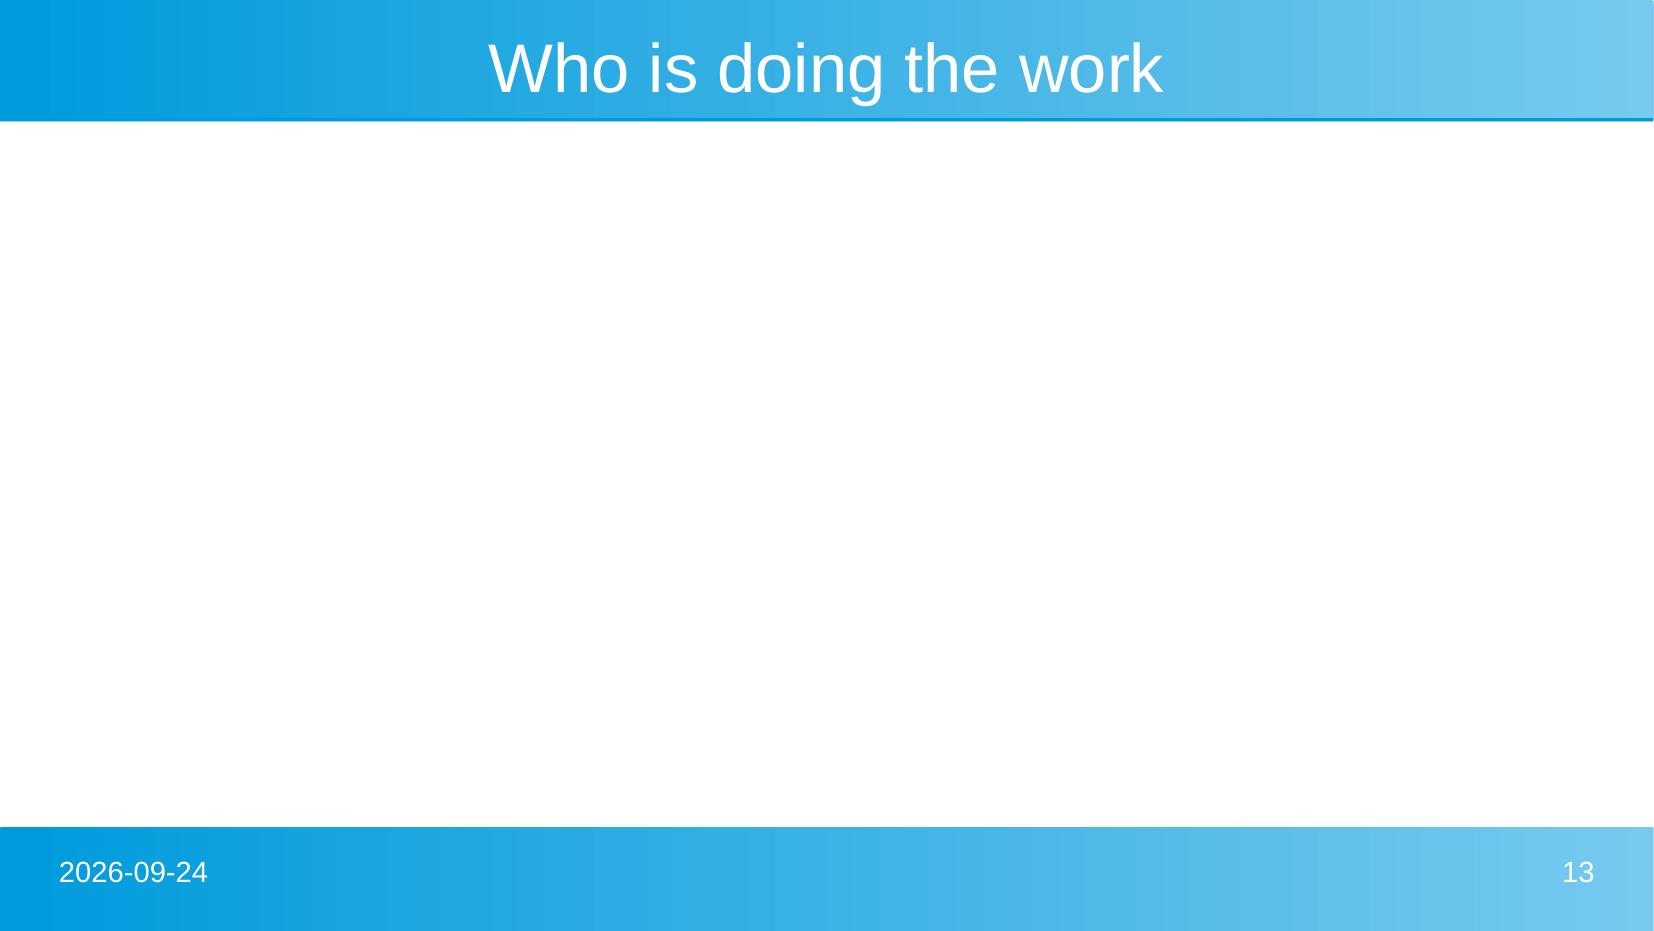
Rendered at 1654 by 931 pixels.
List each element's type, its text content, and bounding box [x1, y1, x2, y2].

title Who is doing the work [59, 29, 1595, 108]
